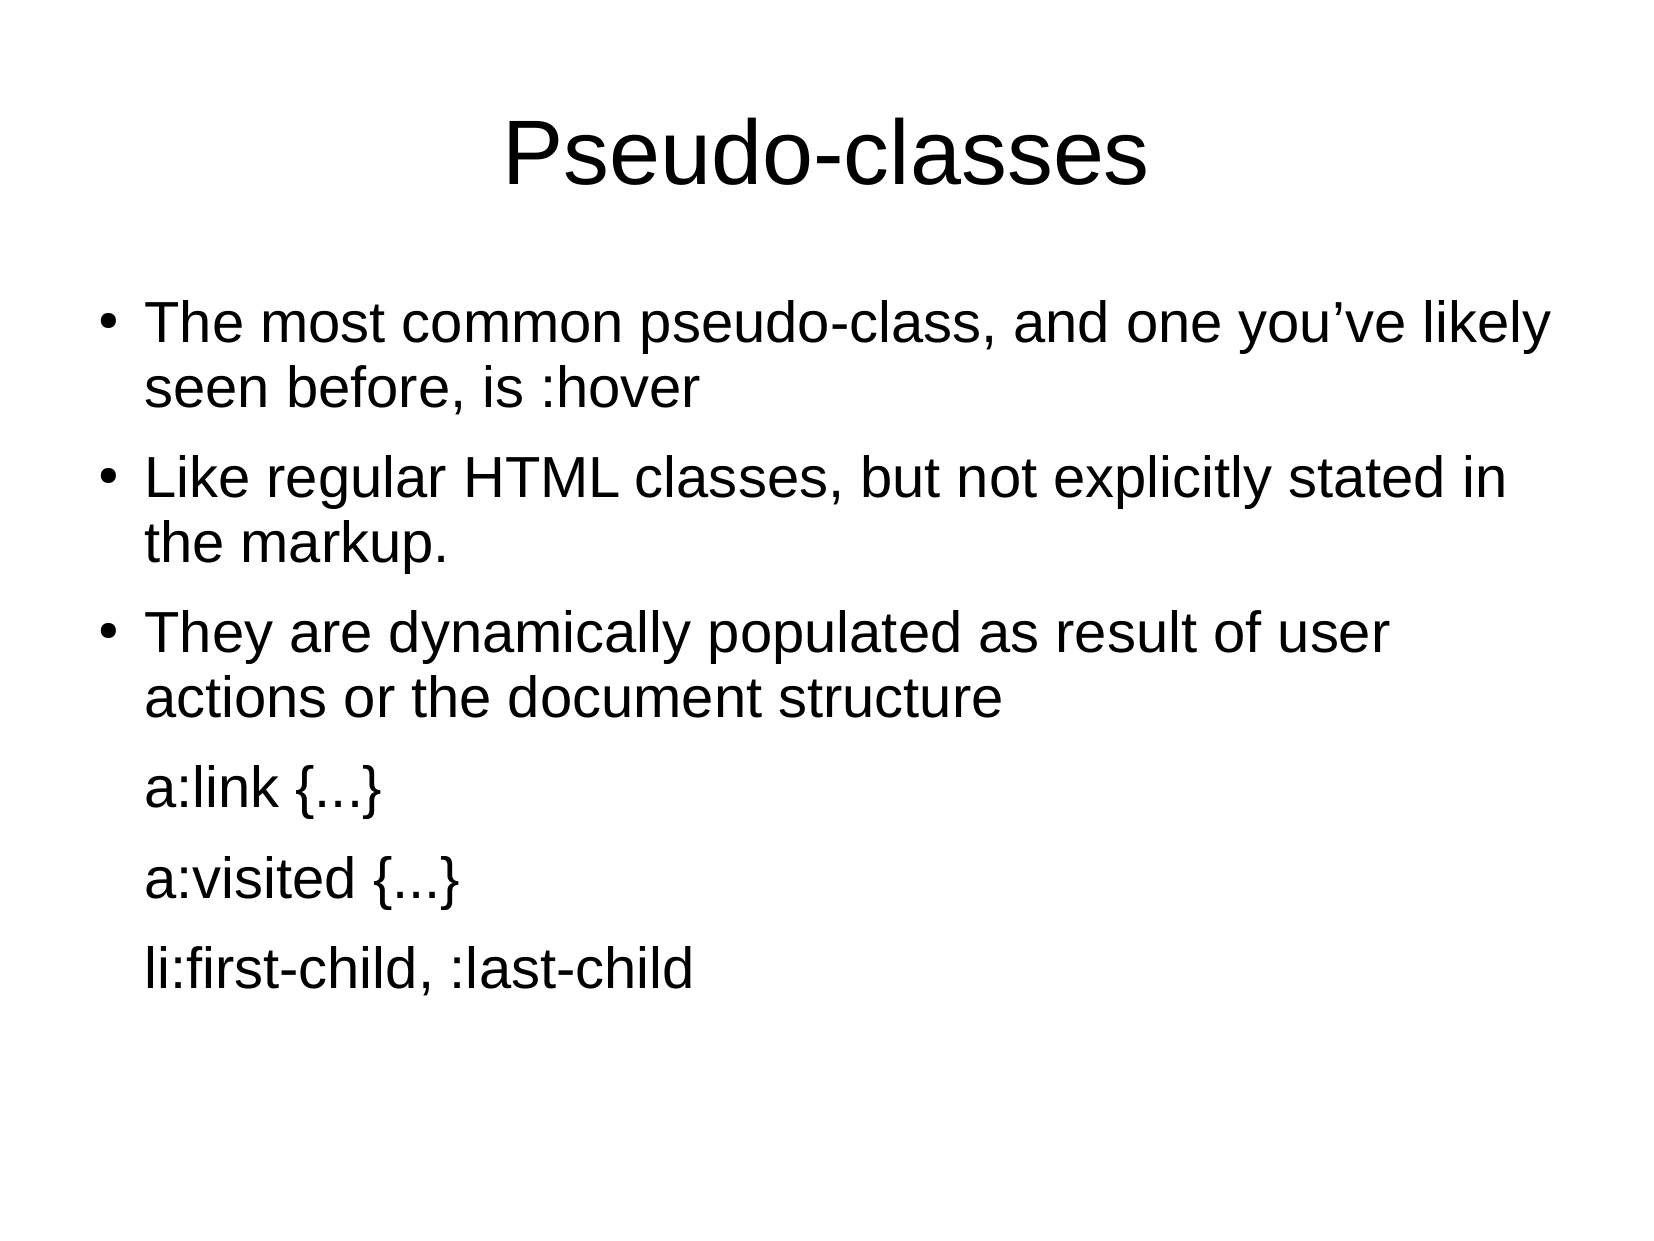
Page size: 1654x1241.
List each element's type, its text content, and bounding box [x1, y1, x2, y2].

title Pseudo-classes [82, 49, 1571, 257]
list The most common pseudo-class, and one you’ve likely seen before, is :hover Like regular HTML classes, but not explicitly stated in the markup. They are dynamically populated as result of user actions or the document structure a:link {...} a:visited {...} li:first-child, :last-child [82, 290, 1571, 1010]
